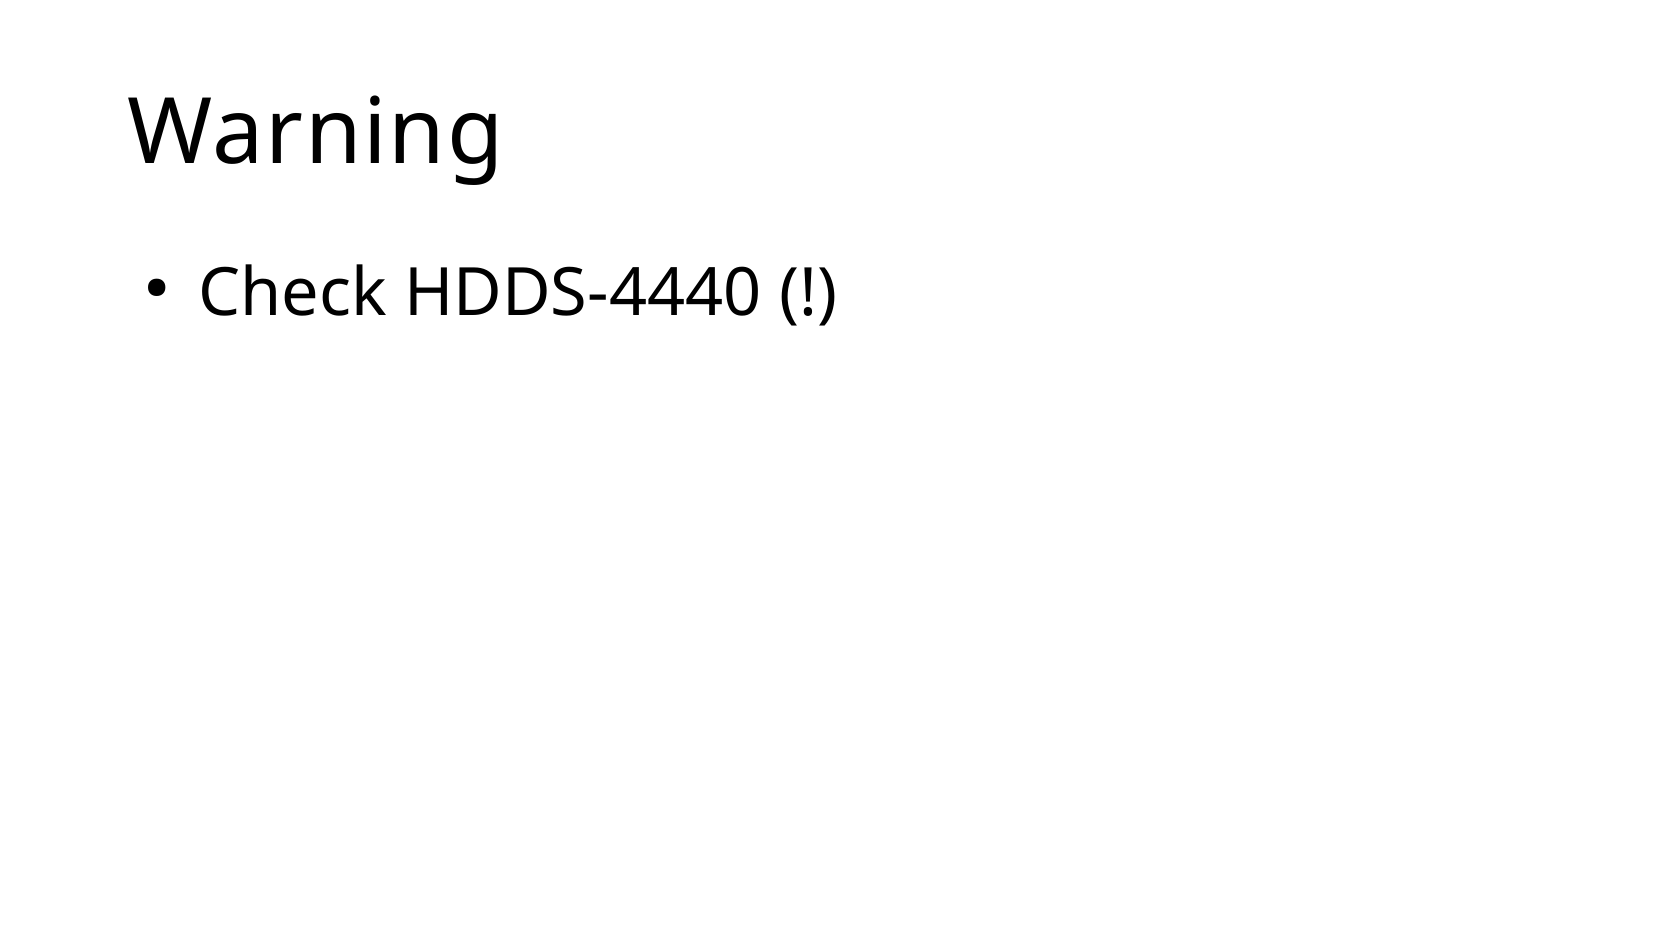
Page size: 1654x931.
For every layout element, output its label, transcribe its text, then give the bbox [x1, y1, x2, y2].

list Check HDDS-4440 (!) [127, 244, 1527, 784]
title Warning [127, 69, 1654, 187]
